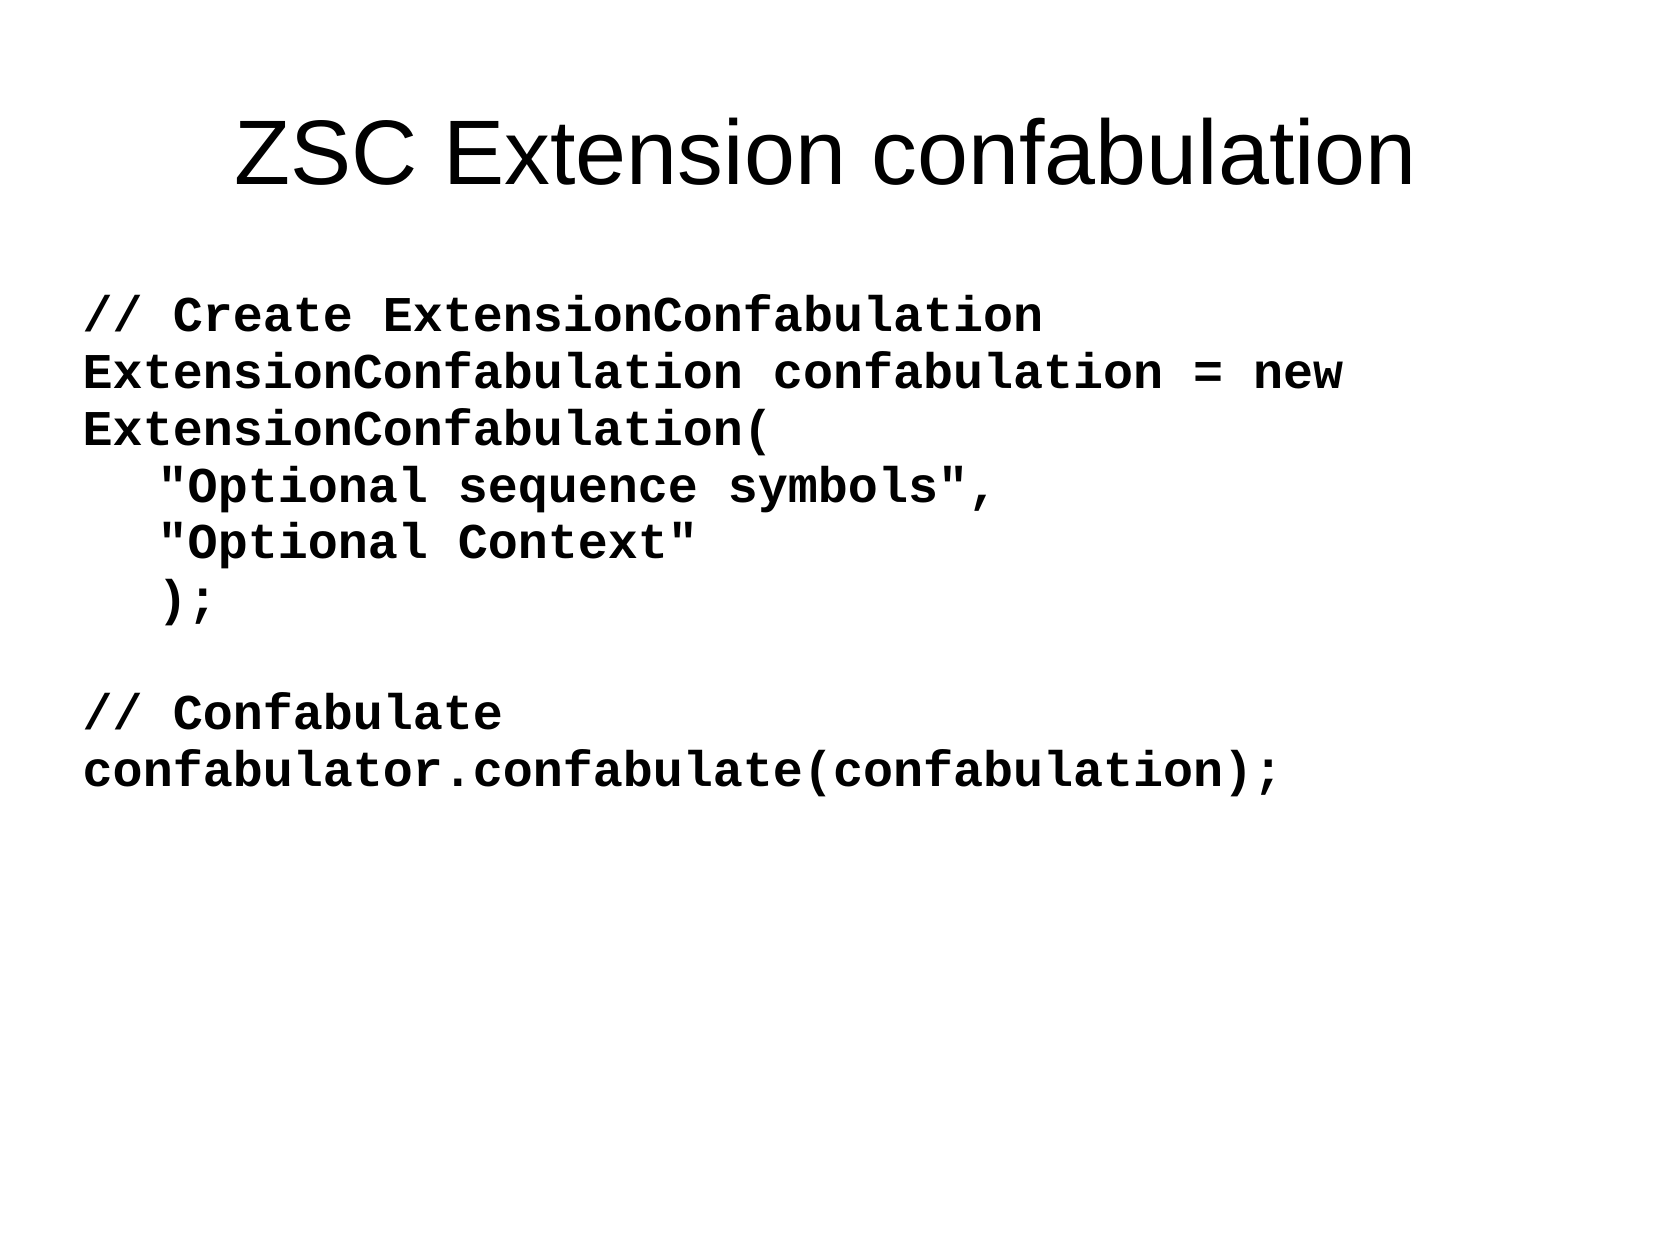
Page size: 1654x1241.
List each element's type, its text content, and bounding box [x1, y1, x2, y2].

title ZSC Extension confabulation [82, 49, 1571, 257]
subtitle // Create ExtensionConfabulation ExtensionConfabulation confabulation = new ExtensionConfabulation( "Optional sequence symbols", "Optional Context" ); // Confabulate confabulator.confabulate(confabulation); [82, 290, 1571, 1188]
